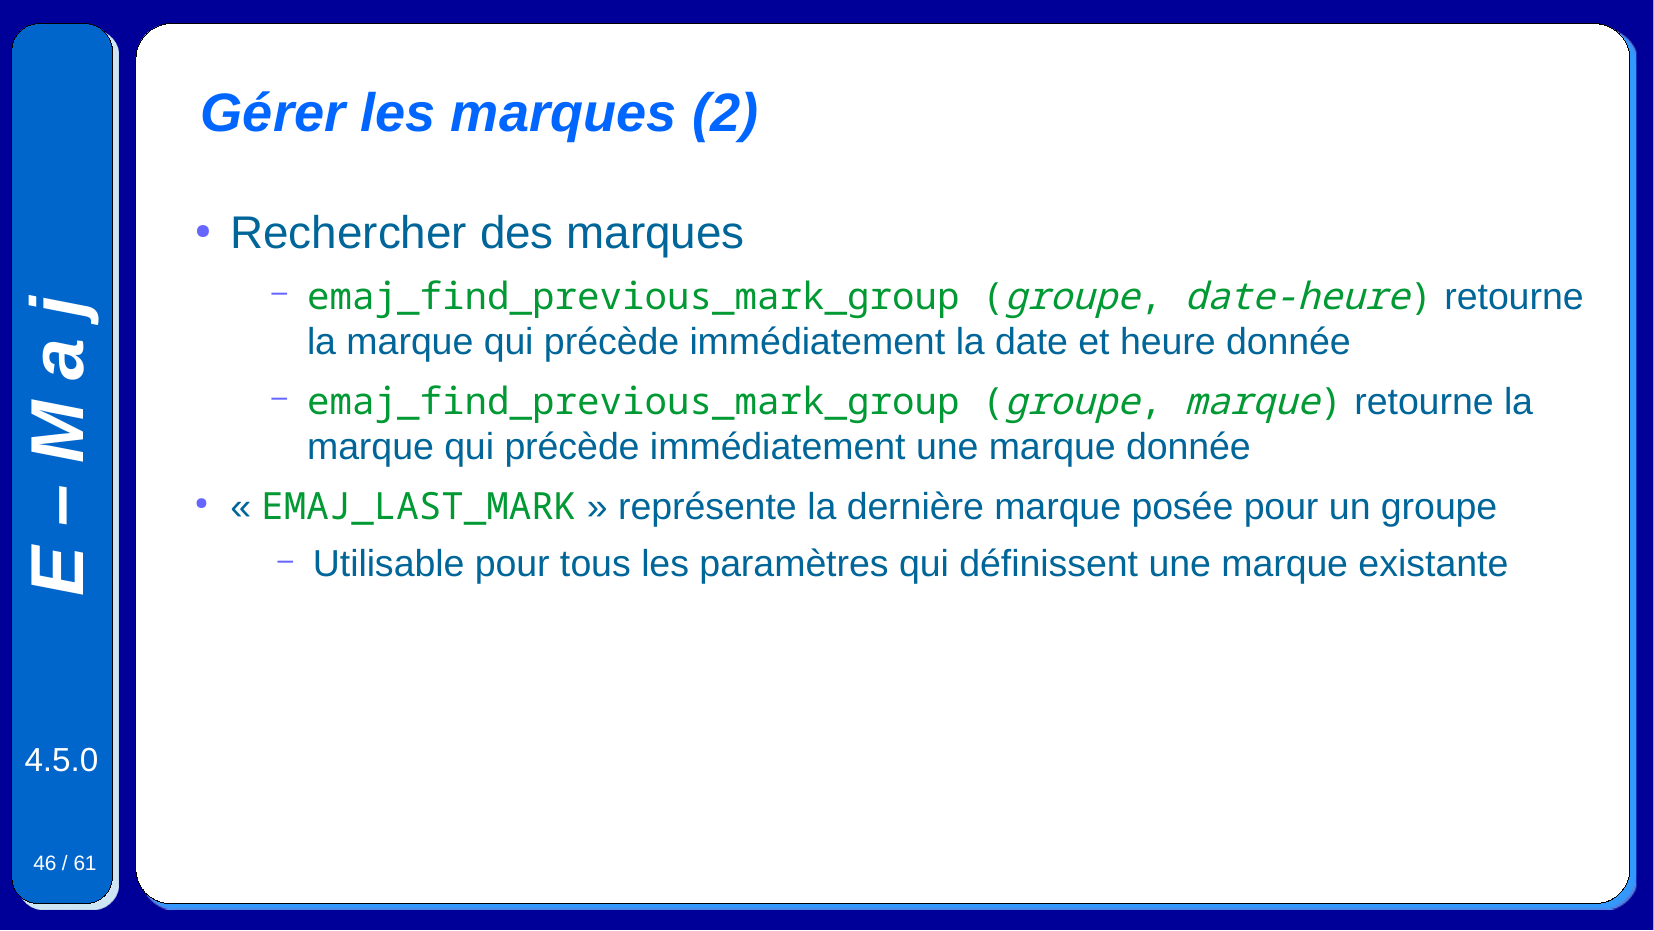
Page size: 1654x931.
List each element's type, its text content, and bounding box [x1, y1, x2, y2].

title Gérer les marques (2) [200, 34, 1575, 191]
list Rechercher des marques emaj_find_previous_mark_group (groupe, date-heure) retourne la marque qui précède immédiatement la date et heure donnée emaj_find_previous_mark_group (groupe, marque) retourne la marque qui précède immédiatement une marque donnée « EMAJ_LAST_MARK » représente la dernière marque posée pour un groupe Utilisable pour tous les paramètres qui définissent une marque existante [177, 206, 1587, 827]
